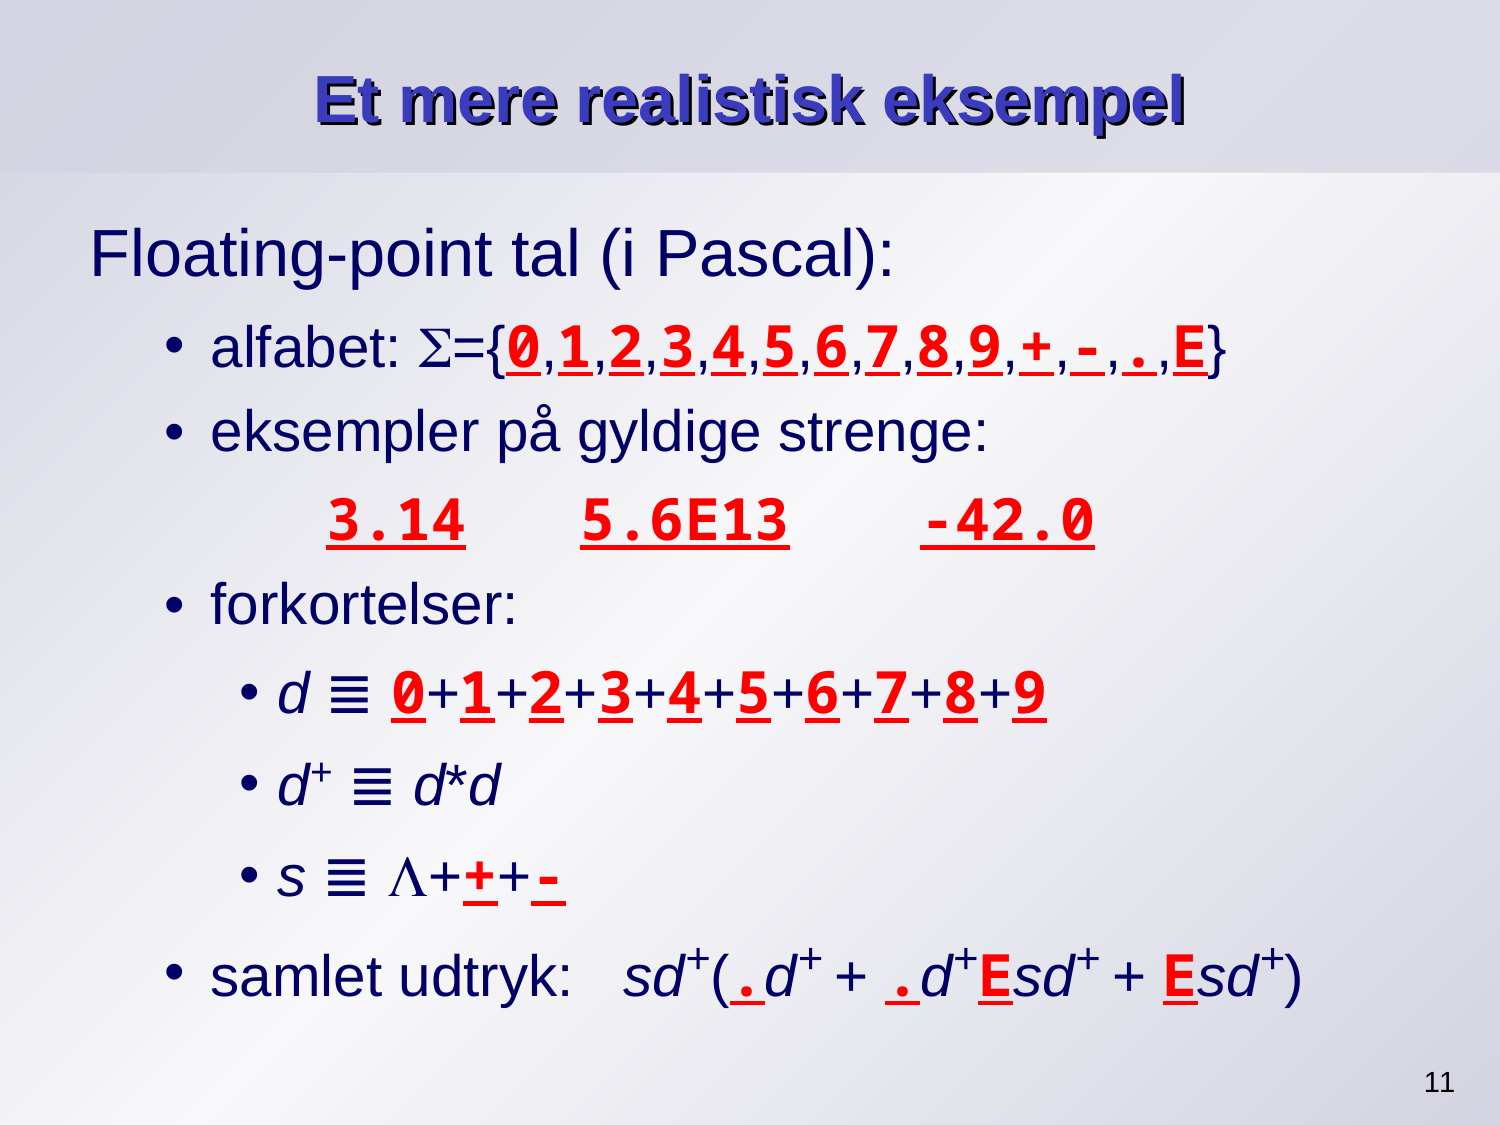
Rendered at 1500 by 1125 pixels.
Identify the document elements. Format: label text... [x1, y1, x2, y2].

title Et mere realistisk eksempel [75, 24, 1426, 174]
list Floating-point tal (i Pascal): alfabet: Σ={0,1,2,3,4,5,6,7,8,9,+,-,.,E} eksempler på gyldige strenge: 3.14 5.6E13 -42.0 forkortelser: d ≣ 0+1+2+3+4+5+6+7+8+9 d+ ≣ d*d s ≣ Λ+++- samlet udtryk: sd+(.d+ + .d+Esd+ + Esd+) [74, 208, 1459, 1083]
